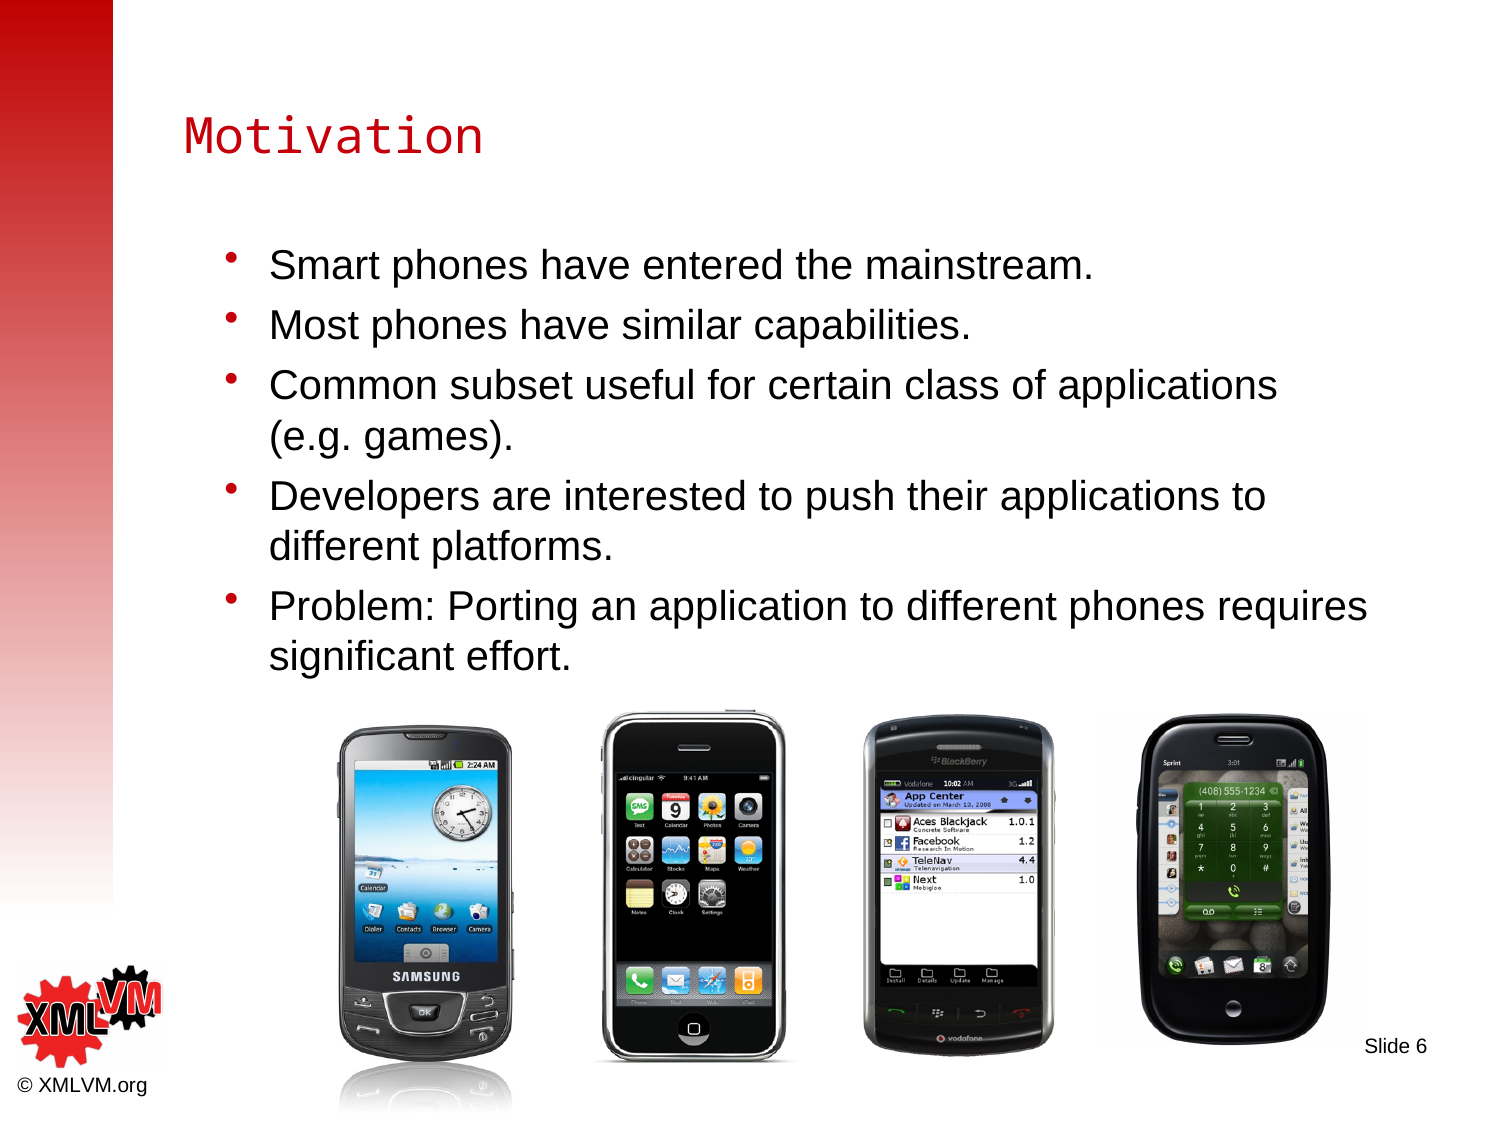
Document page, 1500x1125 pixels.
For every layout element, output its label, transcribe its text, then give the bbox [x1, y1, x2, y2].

picture [861, 712, 1059, 1059]
picture [206, 687, 811, 1125]
title Motivation [170, 67, 1447, 207]
picture [16, 964, 164, 1069]
picture [1100, 712, 1365, 1046]
list Smart phones have entered the mainstream. Most phones have similar capabilities. Common subset useful for certain class of applications (e.g. games). Developers are interested to push their applications to different platforms. Problem: Porting an application to different phones requires significant effort. [224, 237, 1388, 1000]
